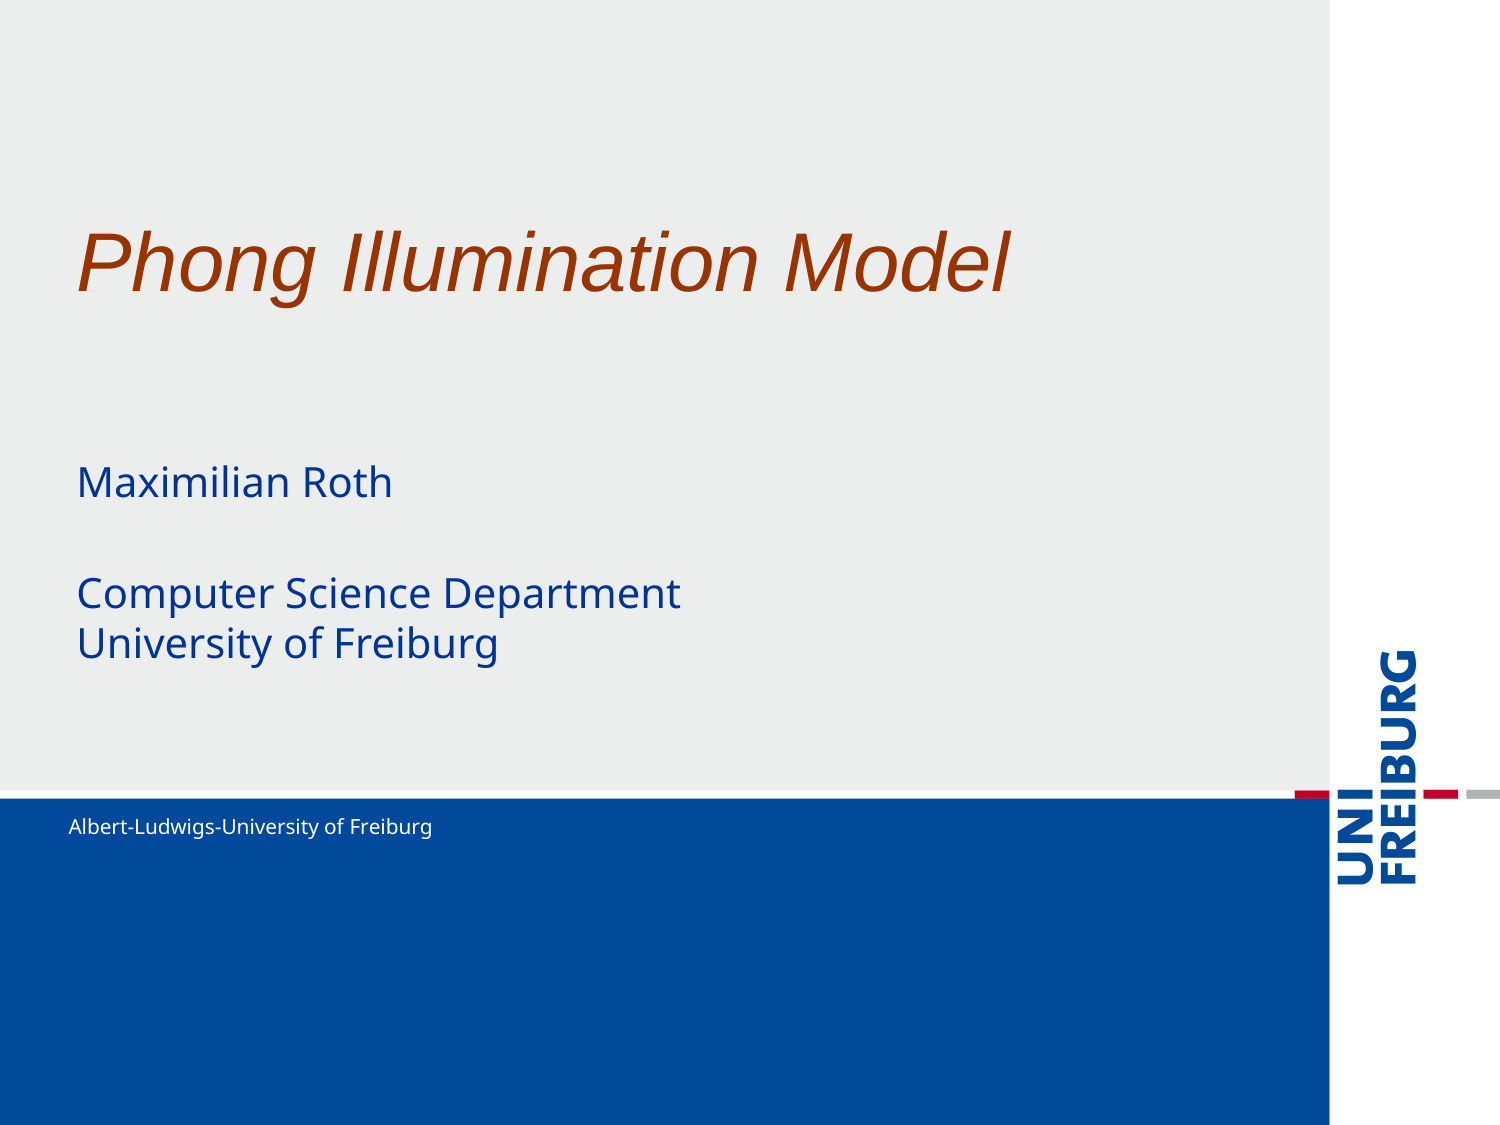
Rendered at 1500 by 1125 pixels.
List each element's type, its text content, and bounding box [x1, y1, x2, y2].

subtitle Maximilian Roth Computer Science Department University of Freiburg [76, 456, 1294, 806]
picture [0, 0, 1500, 1125]
text_box Albert-Ludwigs-University of Freiburg [53, 805, 448, 847]
title Phong Illumination Model [76, 208, 1294, 433]
